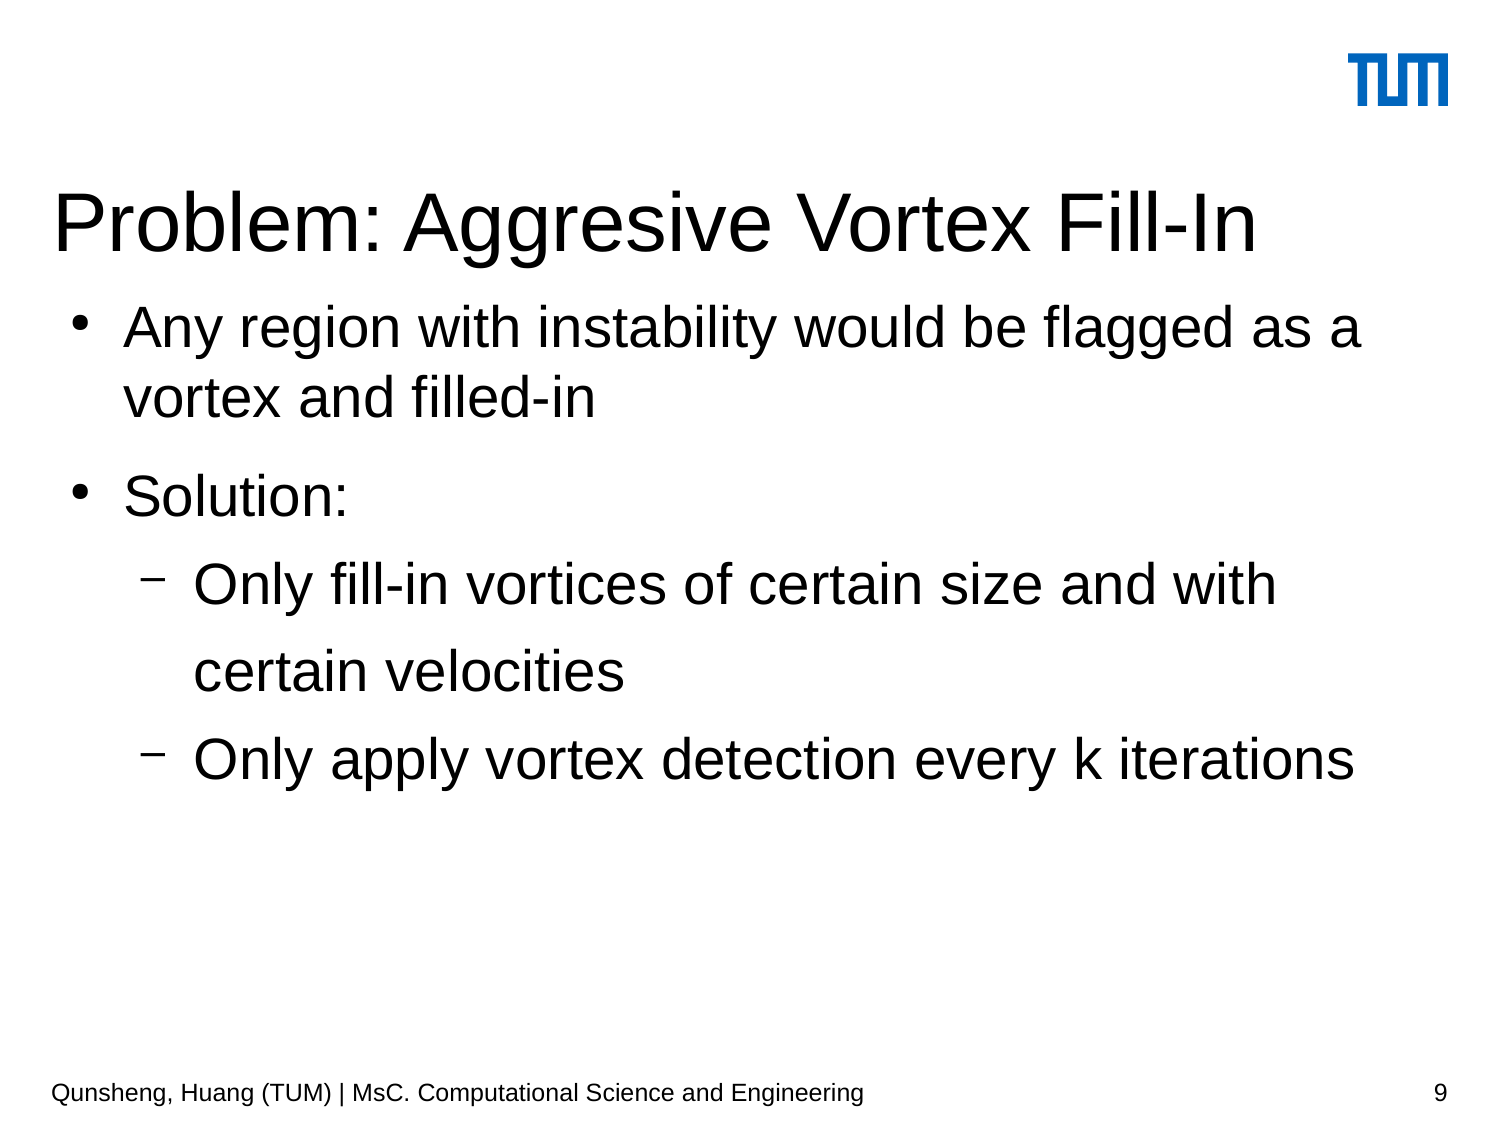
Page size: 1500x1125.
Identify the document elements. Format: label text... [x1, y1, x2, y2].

slide_number <number> [1111, 1061, 1448, 1122]
title Problem: Aggresive Vortex Fill-In [52, 168, 1449, 236]
list Any region with instability would be flagged as a vortex and filled-in Solution: Only fill-in vortices of certain size and with certain velocities Only apply vortex detection every k iterations [52, 289, 1449, 1060]
